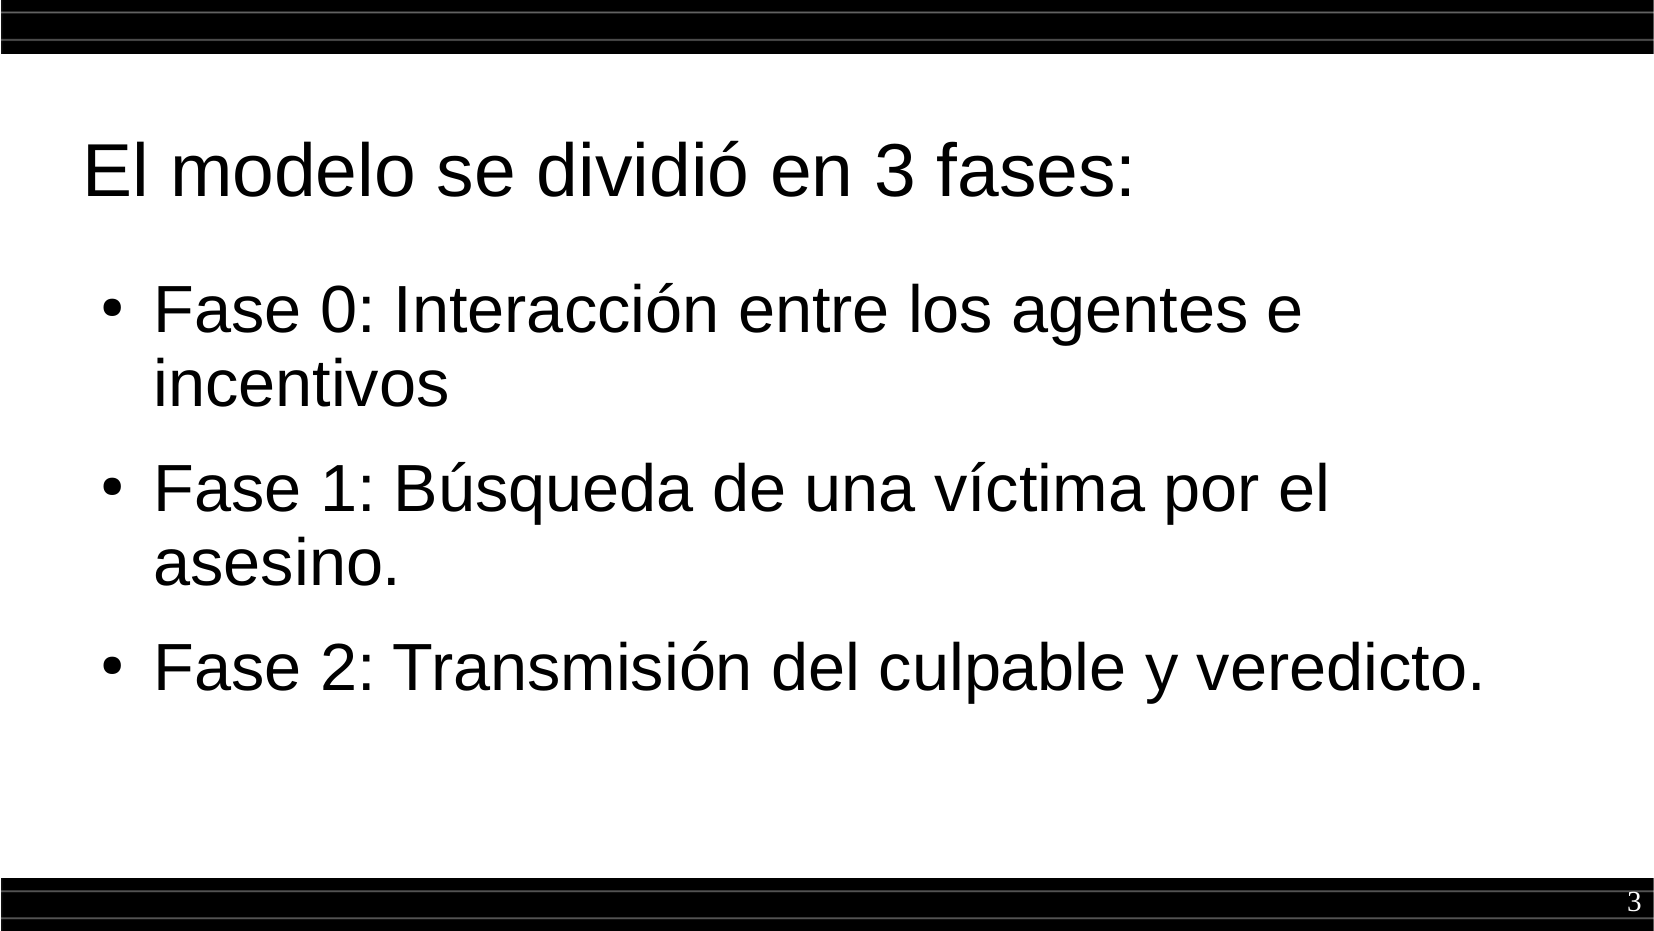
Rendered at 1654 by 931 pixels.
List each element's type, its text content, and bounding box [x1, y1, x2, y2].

picture [1, 0, 1654, 54]
picture [1, 878, 1654, 931]
title El modelo se dividió en 3 fases: [82, 92, 1571, 249]
list Fase 0: Interacción entre los agentes e incentivos Fase 1: Búsqueda de una víctima por el asesino. Fase 2: Transmisión del culpable y veredicto. [82, 271, 1571, 851]
